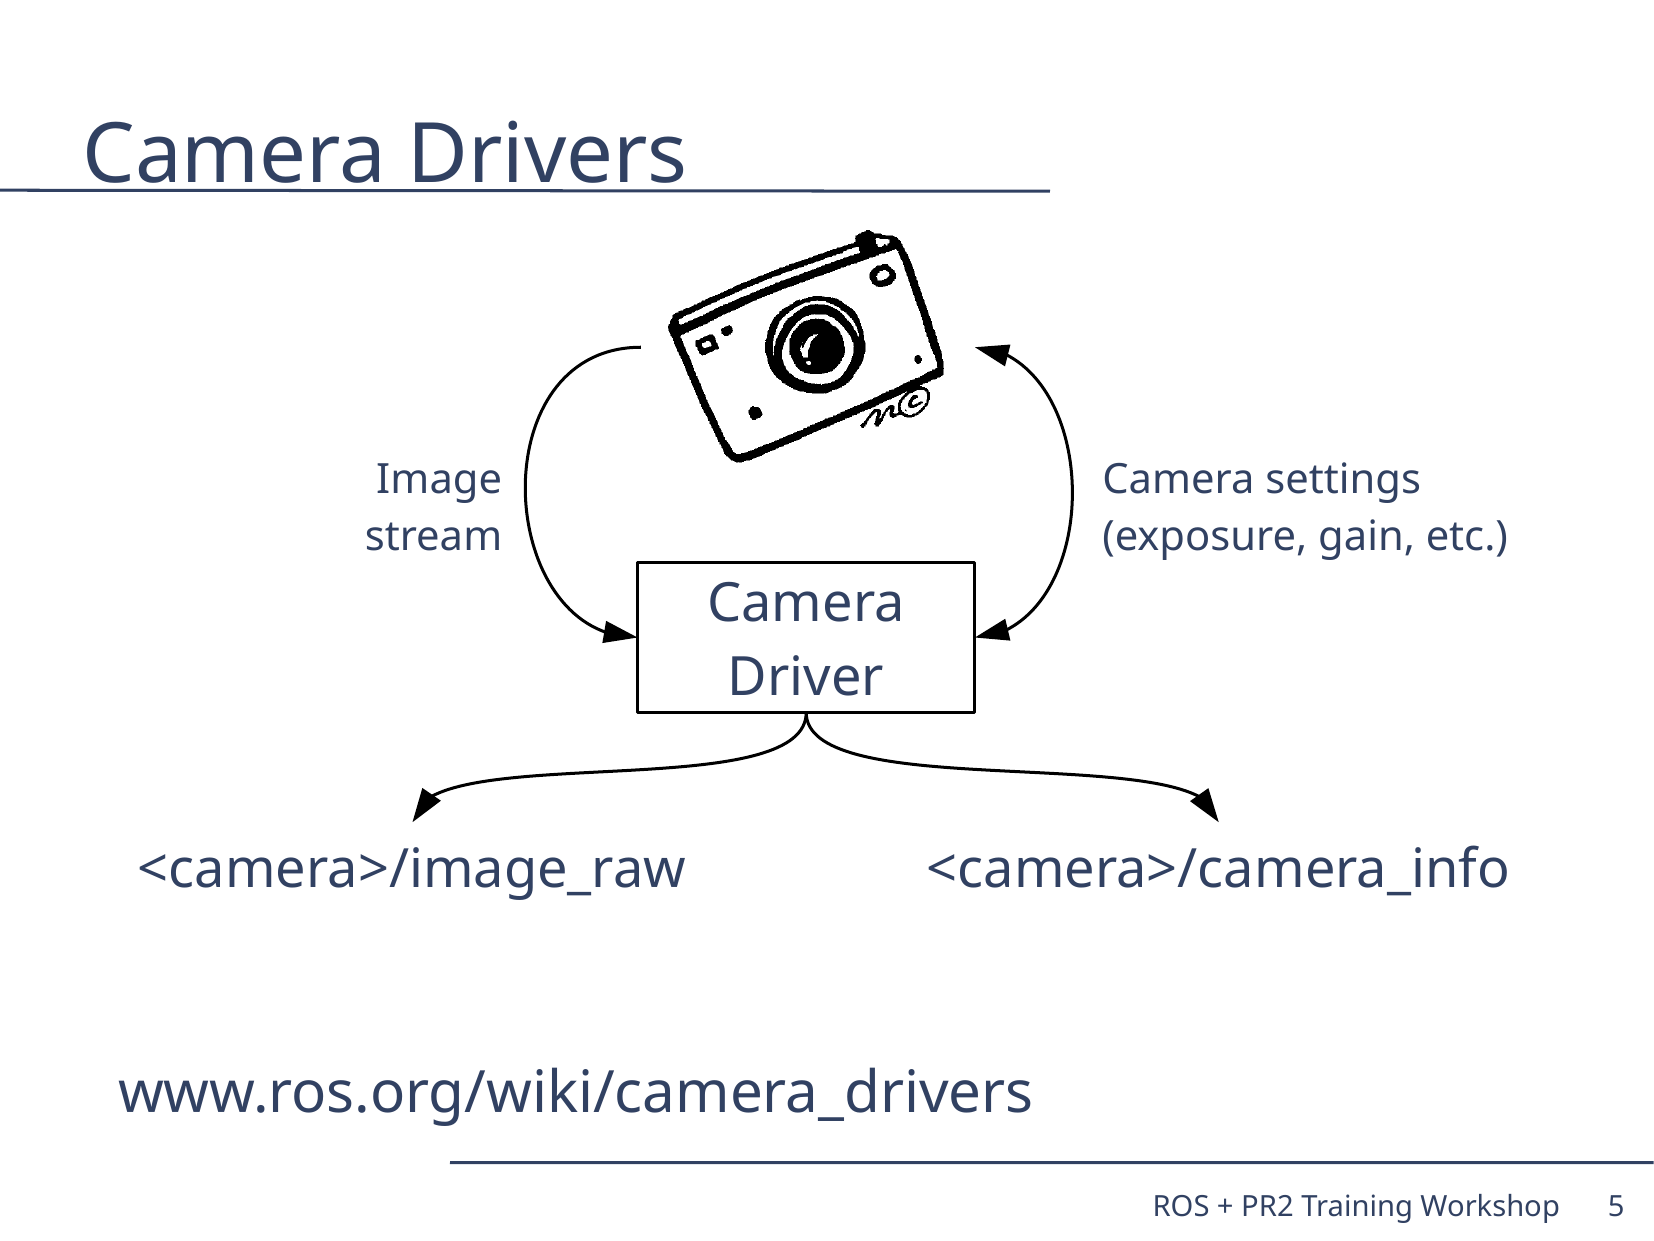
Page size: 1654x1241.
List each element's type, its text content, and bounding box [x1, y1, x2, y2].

title Camera Drivers [82, 75, 1571, 226]
text_box Camera settings (exposure, gain, etc.) [1087, 441, 1576, 553]
text_box <camera>/image_raw [75, 822, 751, 901]
picture [640, 206, 976, 488]
text_box <camera>/camera_info [862, 822, 1576, 901]
text_box Image stream [329, 441, 518, 553]
list www.ros.org/wiki/camera_drivers [82, 1050, 1571, 1163]
text_box Camera Driver [637, 562, 975, 713]
